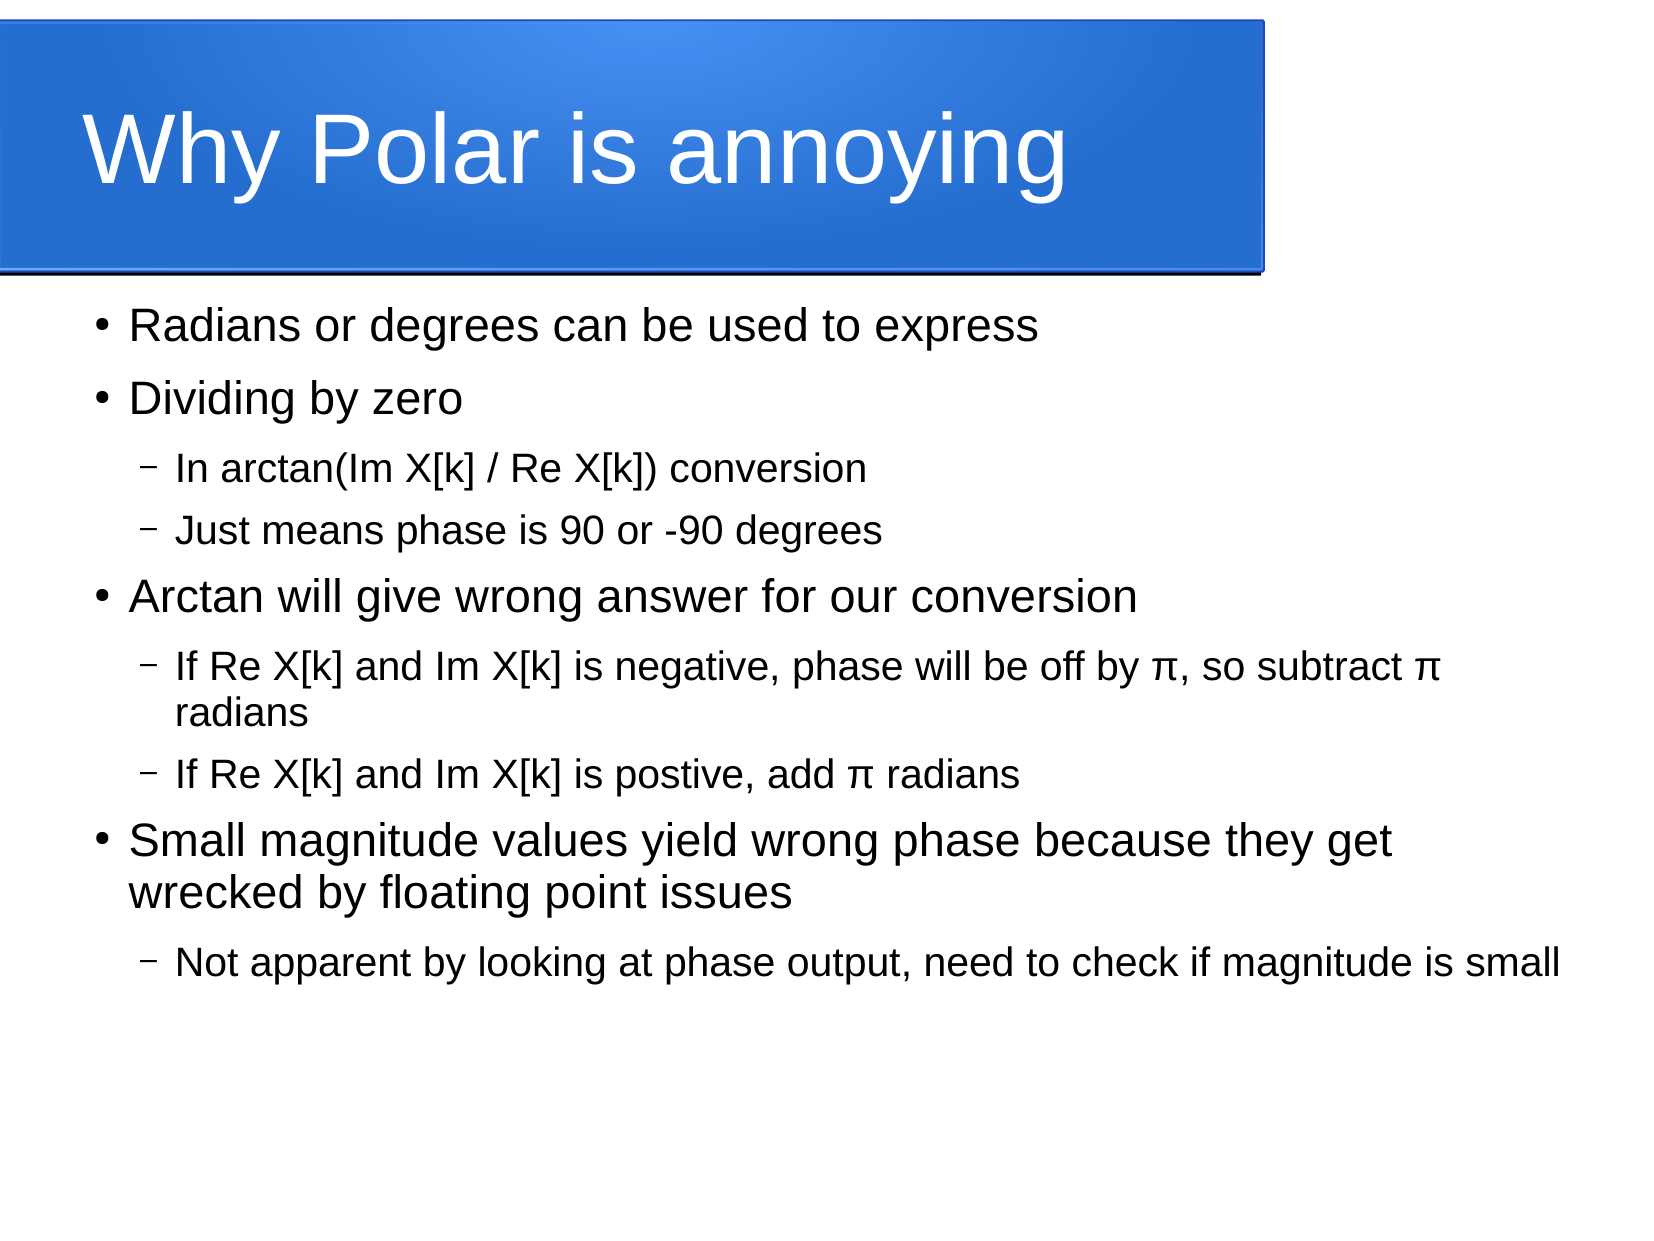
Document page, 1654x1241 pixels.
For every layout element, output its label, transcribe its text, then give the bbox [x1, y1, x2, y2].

list Radians or degrees can be used to express Dividing by zero In arctan(Im X[k] / Re X[k]) conversion Just means phase is 90 or -90 degrees Arctan will give wrong answer for our conversion If Re X[k] and Im X[k] is negative, phase will be off by π, so subtract π radians If Re X[k] and Im X[k] is postive, add π radians Small magnitude values yield wrong phase because they get wrecked by floating point issues Not apparent by looking at phase output, need to check if magnitude is small [82, 299, 1571, 1019]
title Why Polar is annoying [82, 47, 1235, 252]
